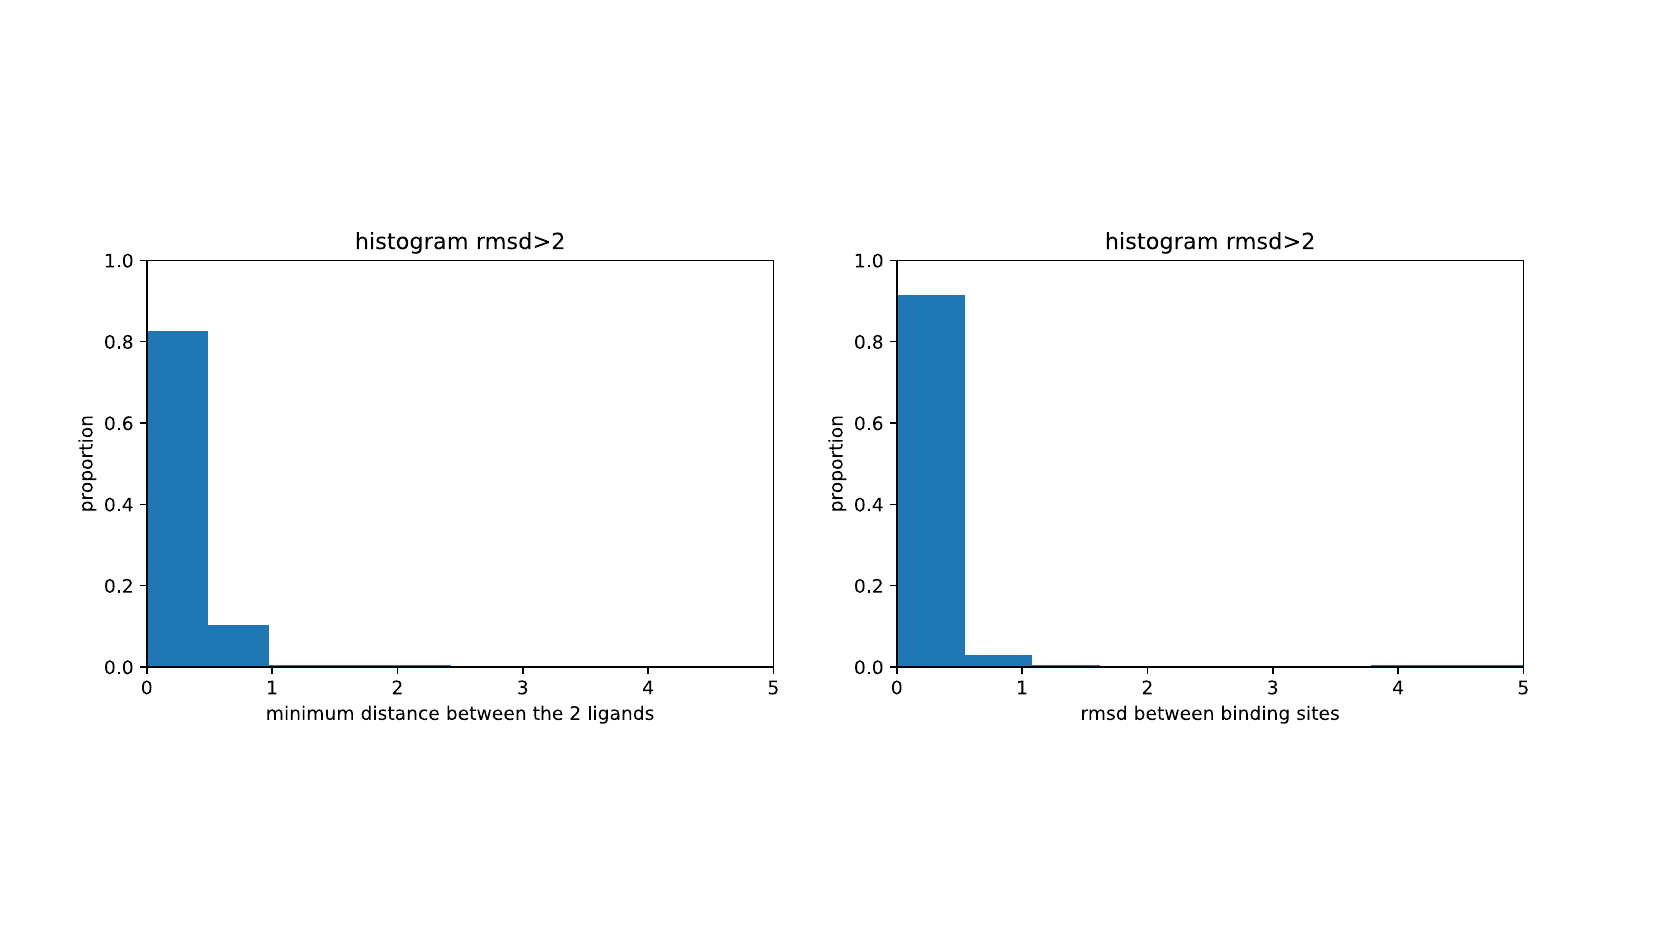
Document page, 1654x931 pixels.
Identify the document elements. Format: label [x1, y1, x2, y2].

picture [45, 195, 1606, 736]
